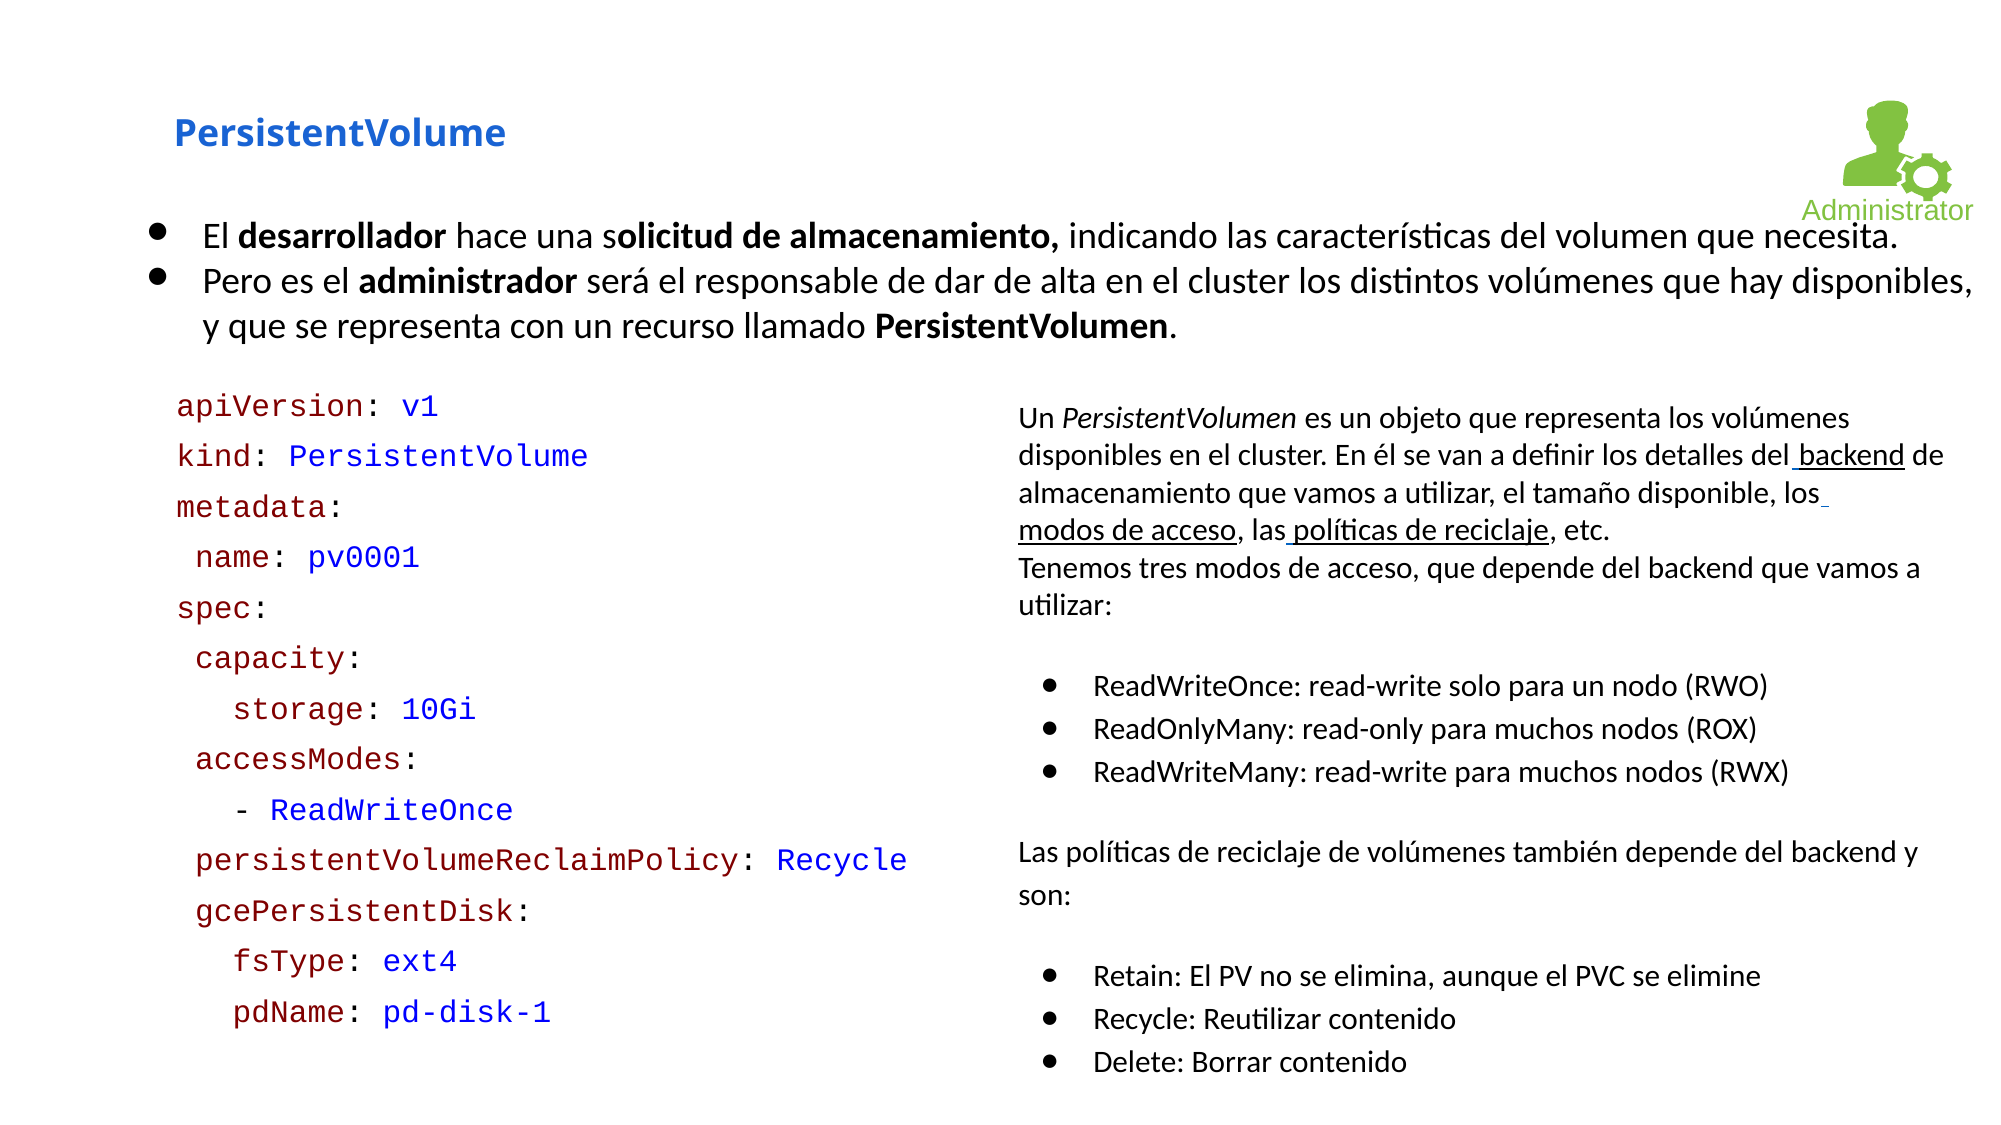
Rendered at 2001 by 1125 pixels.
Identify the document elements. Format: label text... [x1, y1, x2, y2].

text_box apiVersion: v1 kind: PersistentVolume metadata: name: pv0001 spec: capacity: storage: 10Gi accessModes: - ReadWriteOnce persistentVolumeReclaimPolicy: Recycle gcePersistentDisk: fsType: ext4 pdName: pd-disk-1 [161, 357, 1028, 1083]
text_box Administrator [1770, 176, 2000, 237]
text_box PersistentVolume [173, 106, 508, 158]
text_box [1900, 153, 1952, 176]
text_box [1843, 100, 1915, 176]
text_box El desarrollador hace una solicitud de almacenamiento, indicando las características del volumen que necesita. Pero es el administrador será el responsable de dar de alta en el cluster los distintos volúmenes que hay disponibles, y que se representa con un recurso llamado PersistentVolumen. [112, 195, 2000, 383]
text_box Un PersistentVolumen es un objeto que representa los volúmenes disponibles en el cluster. En él se van a definir los detalles del backend de almacenamiento que vamos a utilizar, el tamaño disponible, los modos de acceso, las políticas de reciclaje, etc. Tenemos tres modos de acceso, que depende del backend que vamos a utilizar: ReadWriteOnce: read-write solo para un nodo (RWO) ReadOnlyMany: read-only para muchos nodos (ROX) ReadWriteMany: read-write para muchos nodos (RWX) Las políticas de reciclaje de volúmenes también depende del backend y son: Retain: El PV no se elimina, aunque el PVC se elimine Recycle: Reutilizar contenido Delete: Borrar contenido [1003, 382, 1967, 1049]
